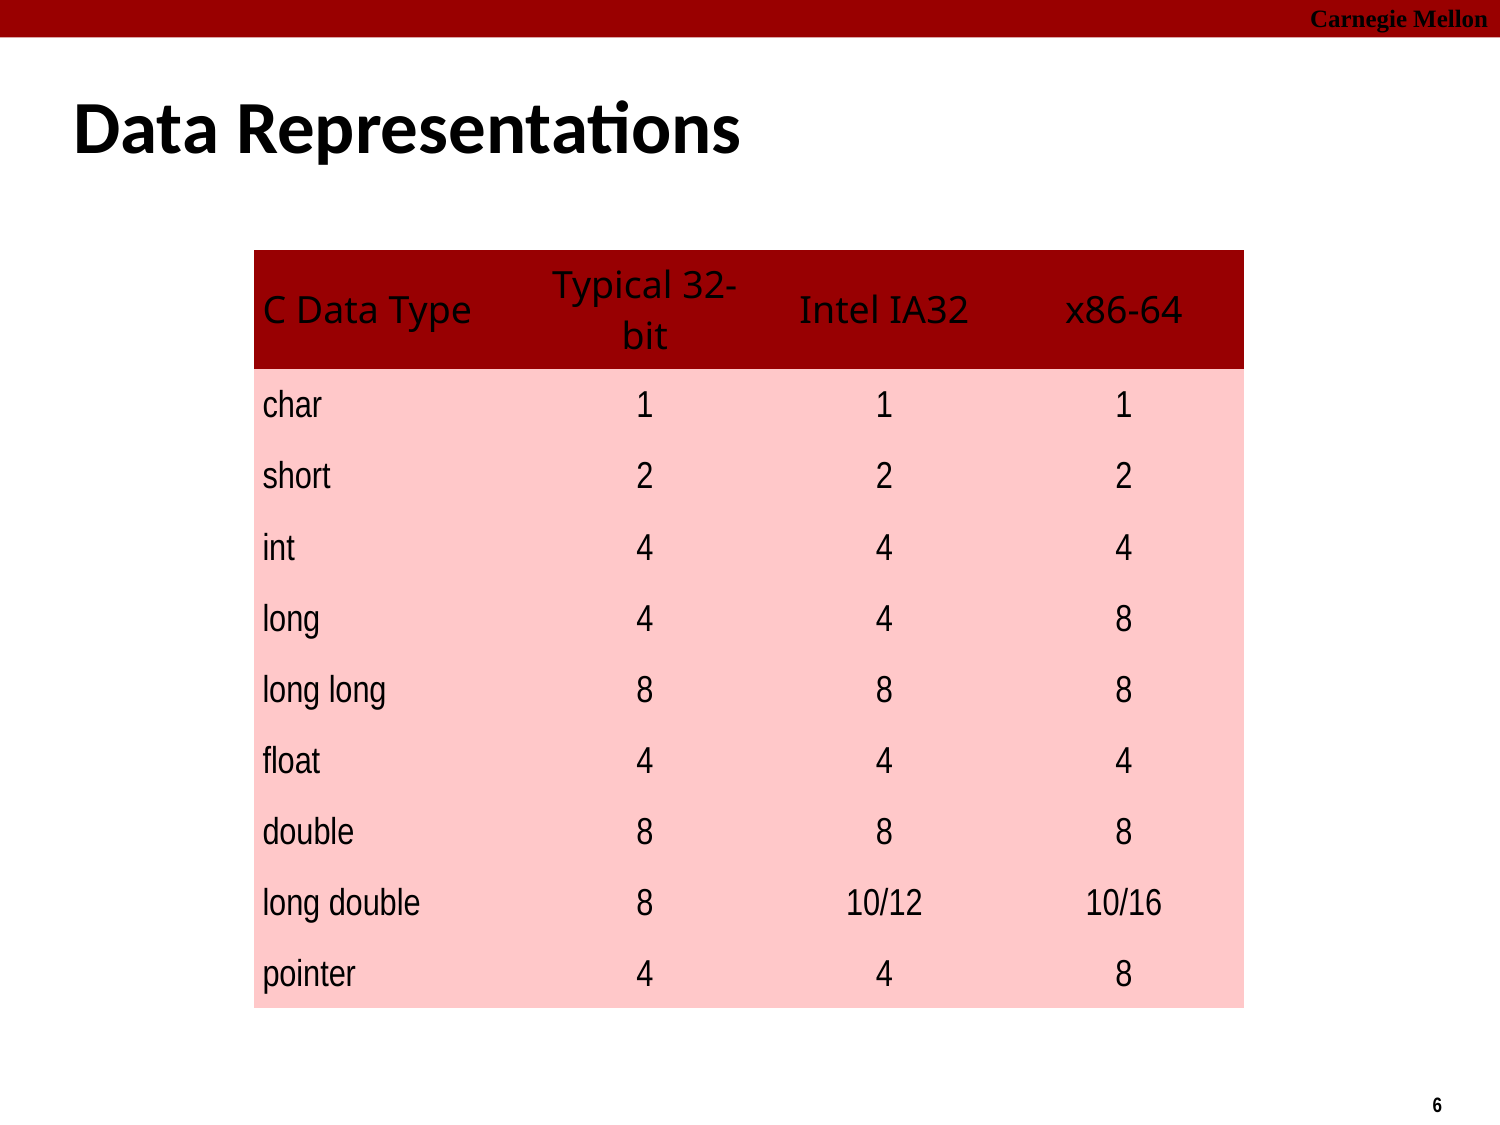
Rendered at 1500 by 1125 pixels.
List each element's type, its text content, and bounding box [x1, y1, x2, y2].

table_cell 4 [1004, 724, 1244, 795]
table_cell 8 [1004, 938, 1244, 1008]
table_header x86-64 [1004, 250, 1244, 369]
table_cell short [254, 440, 525, 511]
table_header Typical 32-bit [525, 250, 765, 369]
table_cell 1 [765, 369, 1004, 440]
table_cell char [254, 369, 525, 440]
table_cell 4 [765, 582, 1004, 653]
table_header Intel IA32 [765, 250, 1004, 369]
table_cell 4 [765, 511, 1004, 582]
table_cell 2 [525, 440, 765, 511]
table_cell int [254, 511, 525, 582]
table_cell 1 [1004, 369, 1244, 440]
table_cell pointer [254, 938, 525, 1008]
table_cell 8 [765, 653, 1004, 724]
table_cell 10/12 [765, 866, 1004, 938]
table_cell 4 [765, 724, 1004, 795]
table_cell long long [254, 653, 525, 724]
table_cell 4 [525, 724, 765, 795]
table_cell long double [254, 866, 525, 938]
table_cell 8 [1004, 653, 1244, 724]
table_cell 4 [525, 511, 765, 582]
table_cell 4 [1004, 511, 1244, 582]
table_cell 8 [525, 795, 765, 866]
title Data Representations [58, 71, 1304, 197]
table_cell 8 [1004, 582, 1244, 653]
table_cell 8 [525, 866, 765, 938]
table_cell double [254, 795, 525, 866]
table_cell 4 [525, 582, 765, 653]
table_cell 8 [1004, 795, 1244, 866]
table_cell float [254, 724, 525, 795]
table_cell 4 [765, 938, 1004, 1008]
table_cell 2 [1004, 440, 1244, 511]
table_cell 8 [765, 795, 1004, 866]
table_cell 4 [525, 938, 765, 1008]
table_cell 10/16 [1004, 866, 1244, 938]
table_cell long [254, 582, 525, 653]
table_cell 8 [525, 653, 765, 724]
table_header C Data Type [254, 250, 525, 369]
table_cell 2 [765, 440, 1004, 511]
table_cell 1 [525, 369, 765, 440]
